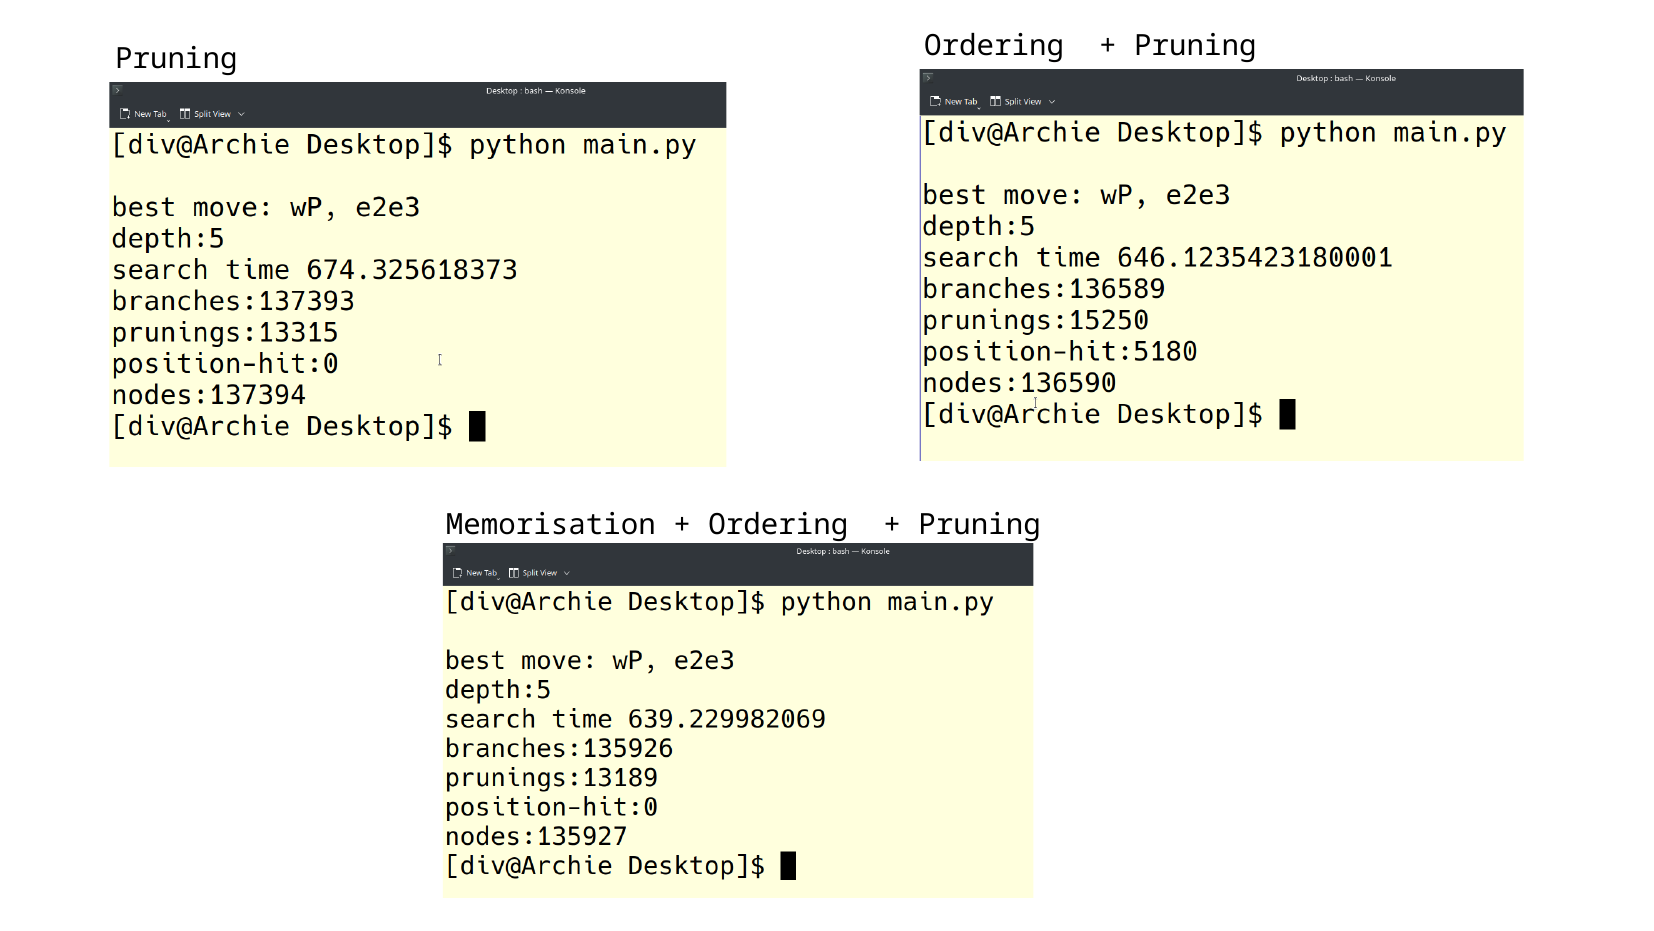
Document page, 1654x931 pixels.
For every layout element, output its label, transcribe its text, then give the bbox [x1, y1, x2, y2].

picture [919, 76, 1524, 461]
text_box Ordering + Pruning [909, 16, 1589, 76]
text_box Pruning [100, 29, 780, 89]
picture [109, 89, 727, 467]
text_box Memorisation + Ordering + Pruning [431, 496, 1111, 556]
picture [442, 556, 1034, 898]
